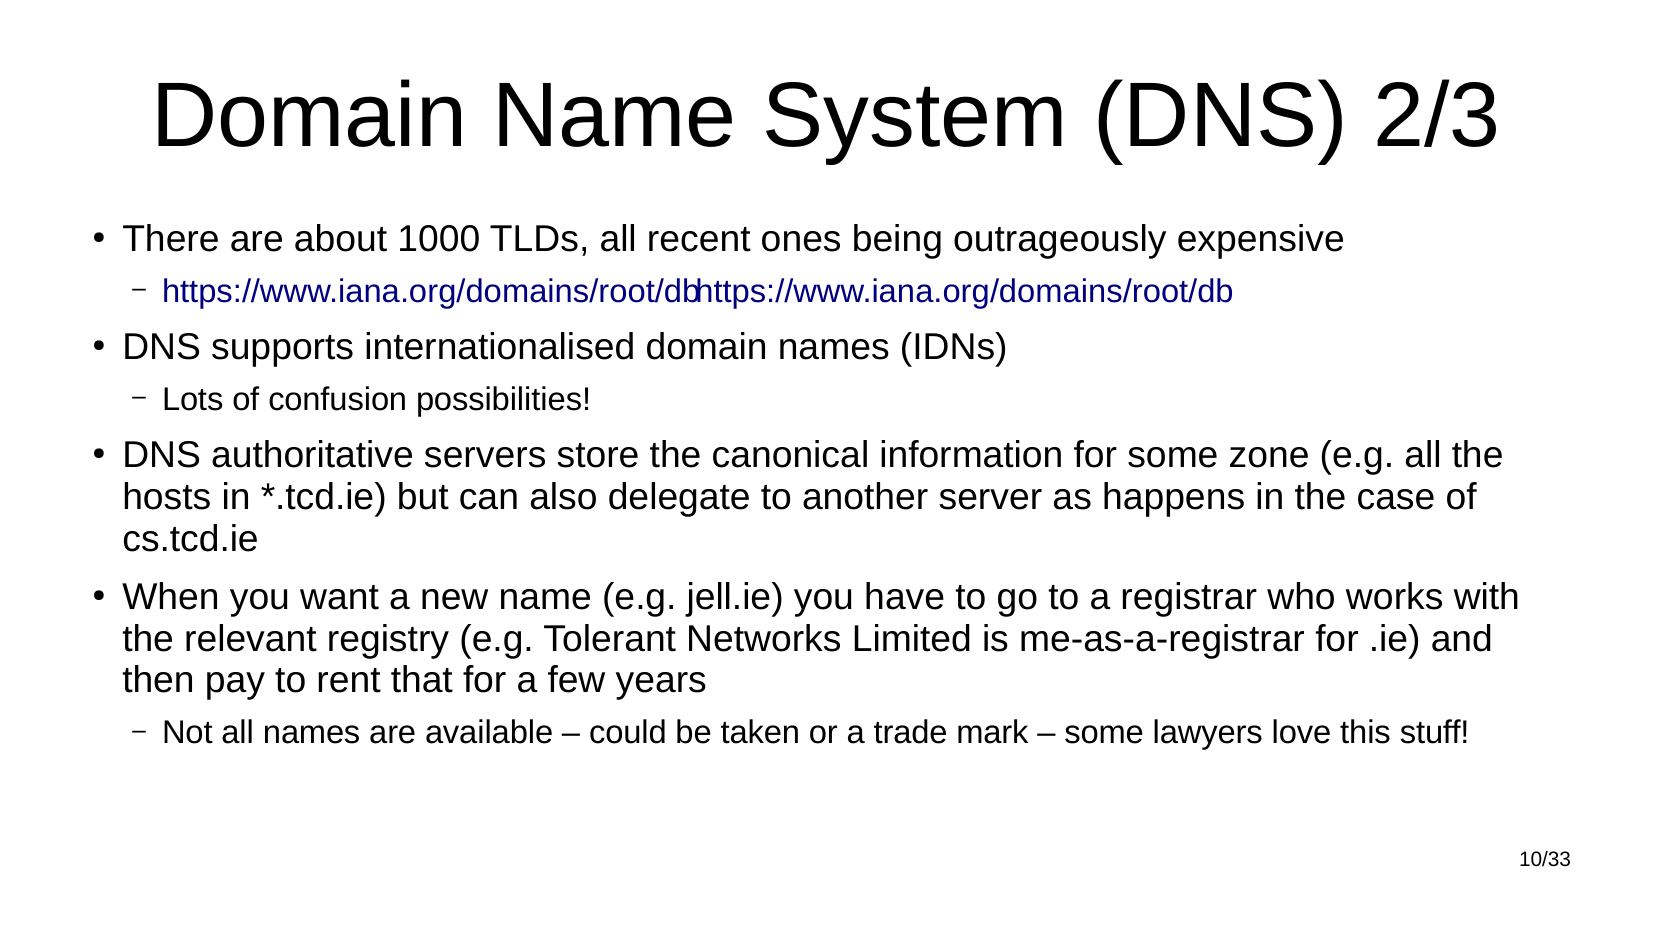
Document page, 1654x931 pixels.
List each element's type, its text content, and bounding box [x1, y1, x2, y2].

list There are about 1000 TLDs, all recent ones being outrageously expensive https://www.iana.org/domains/root/dbhttps://www.iana.org/domains/root/db DNS supports internationalised domain names (IDNs) Lots of confusion possibilities! DNS authoritative servers store the canonical information for some zone (e.g. all the hosts in *.tcd.ie) but can also delegate to another server as happens in the case of cs.tcd.ie When you want a new name (e.g. jell.ie) you have to go to a registrar who works with the relevant registry (e.g. Tolerant Networks Limited is me-as-a-registrar for .ie) and then pay to rent that for a few years Not all names are available – could be taken or a trade mark – some lawyers love this stuff! [82, 217, 1576, 758]
title Domain Name System (DNS) 2/3 [82, 37, 1571, 193]
